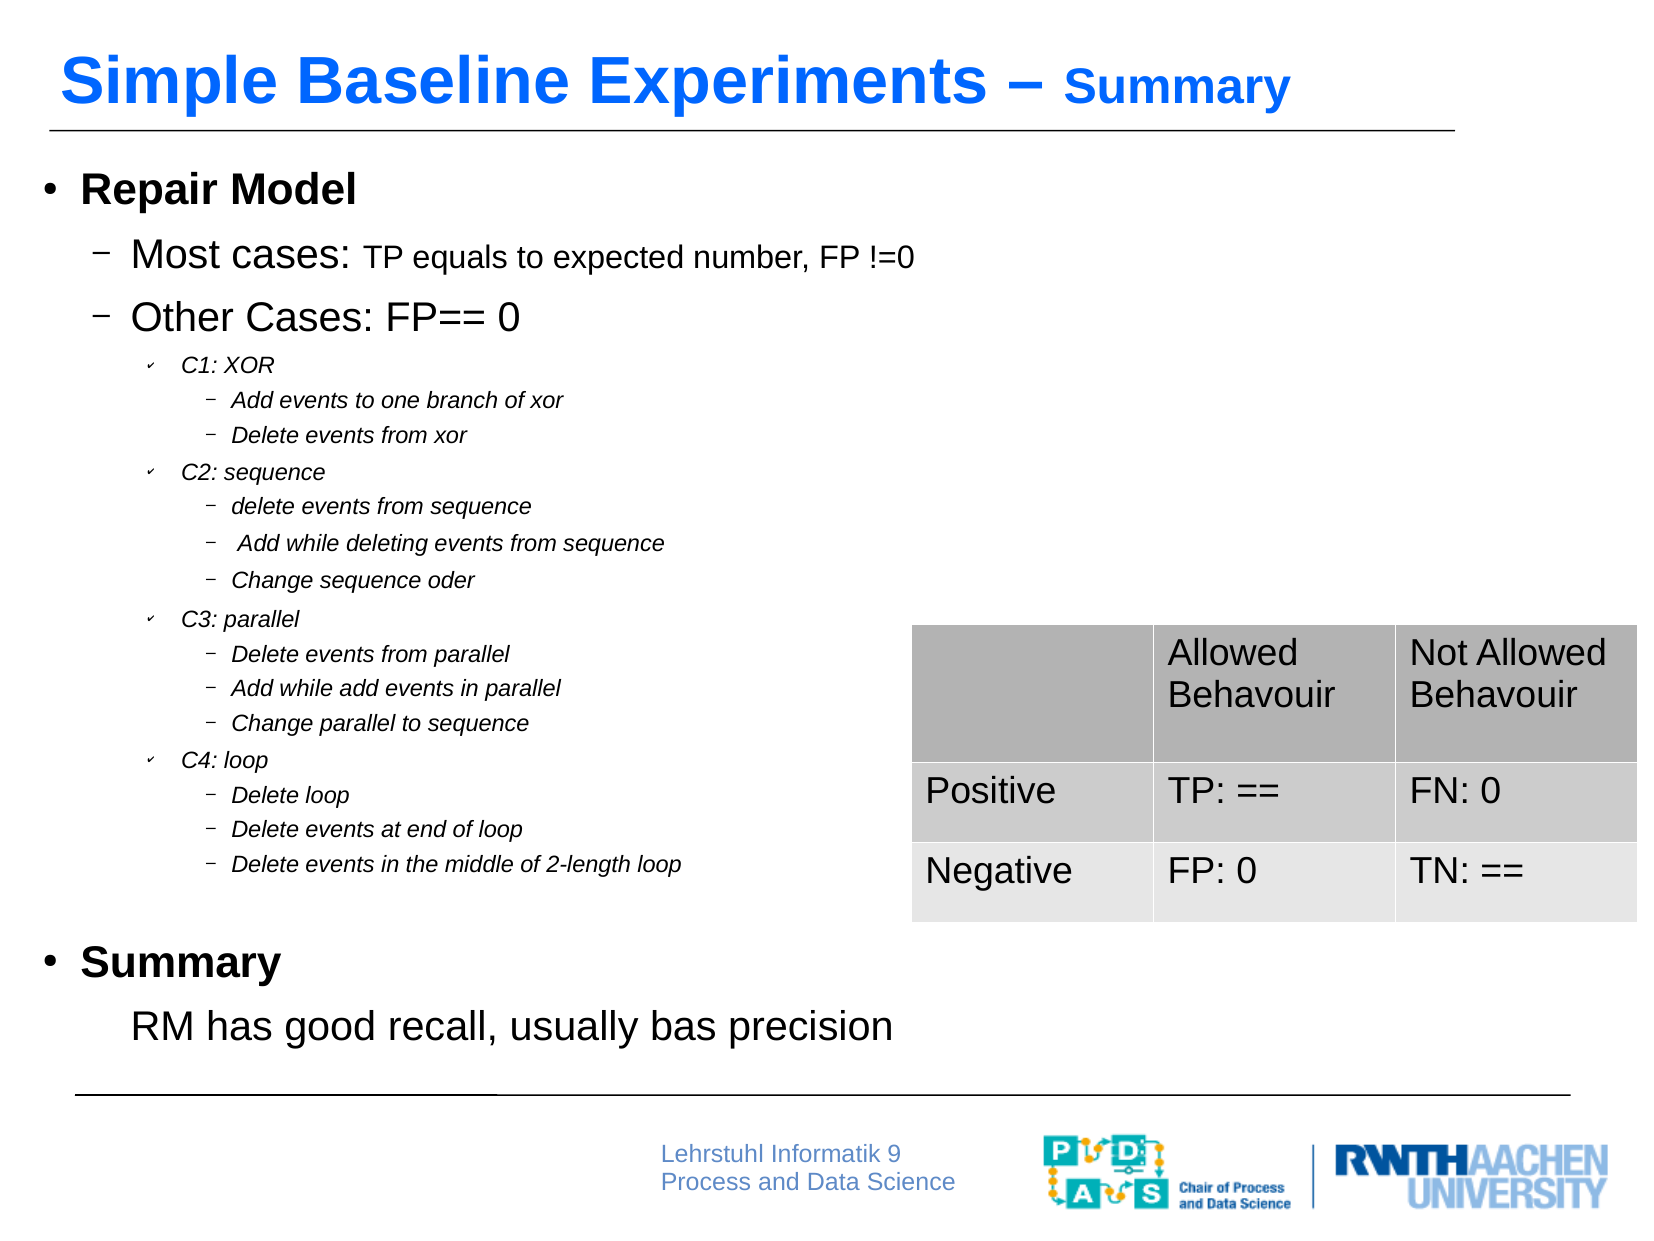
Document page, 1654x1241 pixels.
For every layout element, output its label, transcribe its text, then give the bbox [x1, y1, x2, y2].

table_header Allowed Behavouir [1387, 625, 1395, 762]
table_cell TP: == [1387, 763, 1395, 842]
list Repair Model Most cases: TP equals to expected number, FP !=0 Other Cases: FP== 0 C1: XOR Add events to one branch of xor Delete events from xor C2: sequence delete events from sequence Add while deleting events from sequence Change sequence oder C3: parallel Delete events from parallel Add while add events in parallel Change parallel to sequence C4: loop Delete loop Delete events at end of loop Delete events in the middle of 2-length loop Summary RM has good recall, usually bas precision [30, 165, 1387, 1051]
picture [1005, 1090, 1647, 1241]
table_header Not Allowed Behavouir [1396, 625, 1637, 762]
table_cell TN: == [1396, 843, 1637, 922]
table_cell FP: 0 [1387, 843, 1395, 922]
table_cell FN: 0 [1396, 763, 1637, 842]
title Simple Baseline Experiments – Summary [60, 30, 1549, 131]
